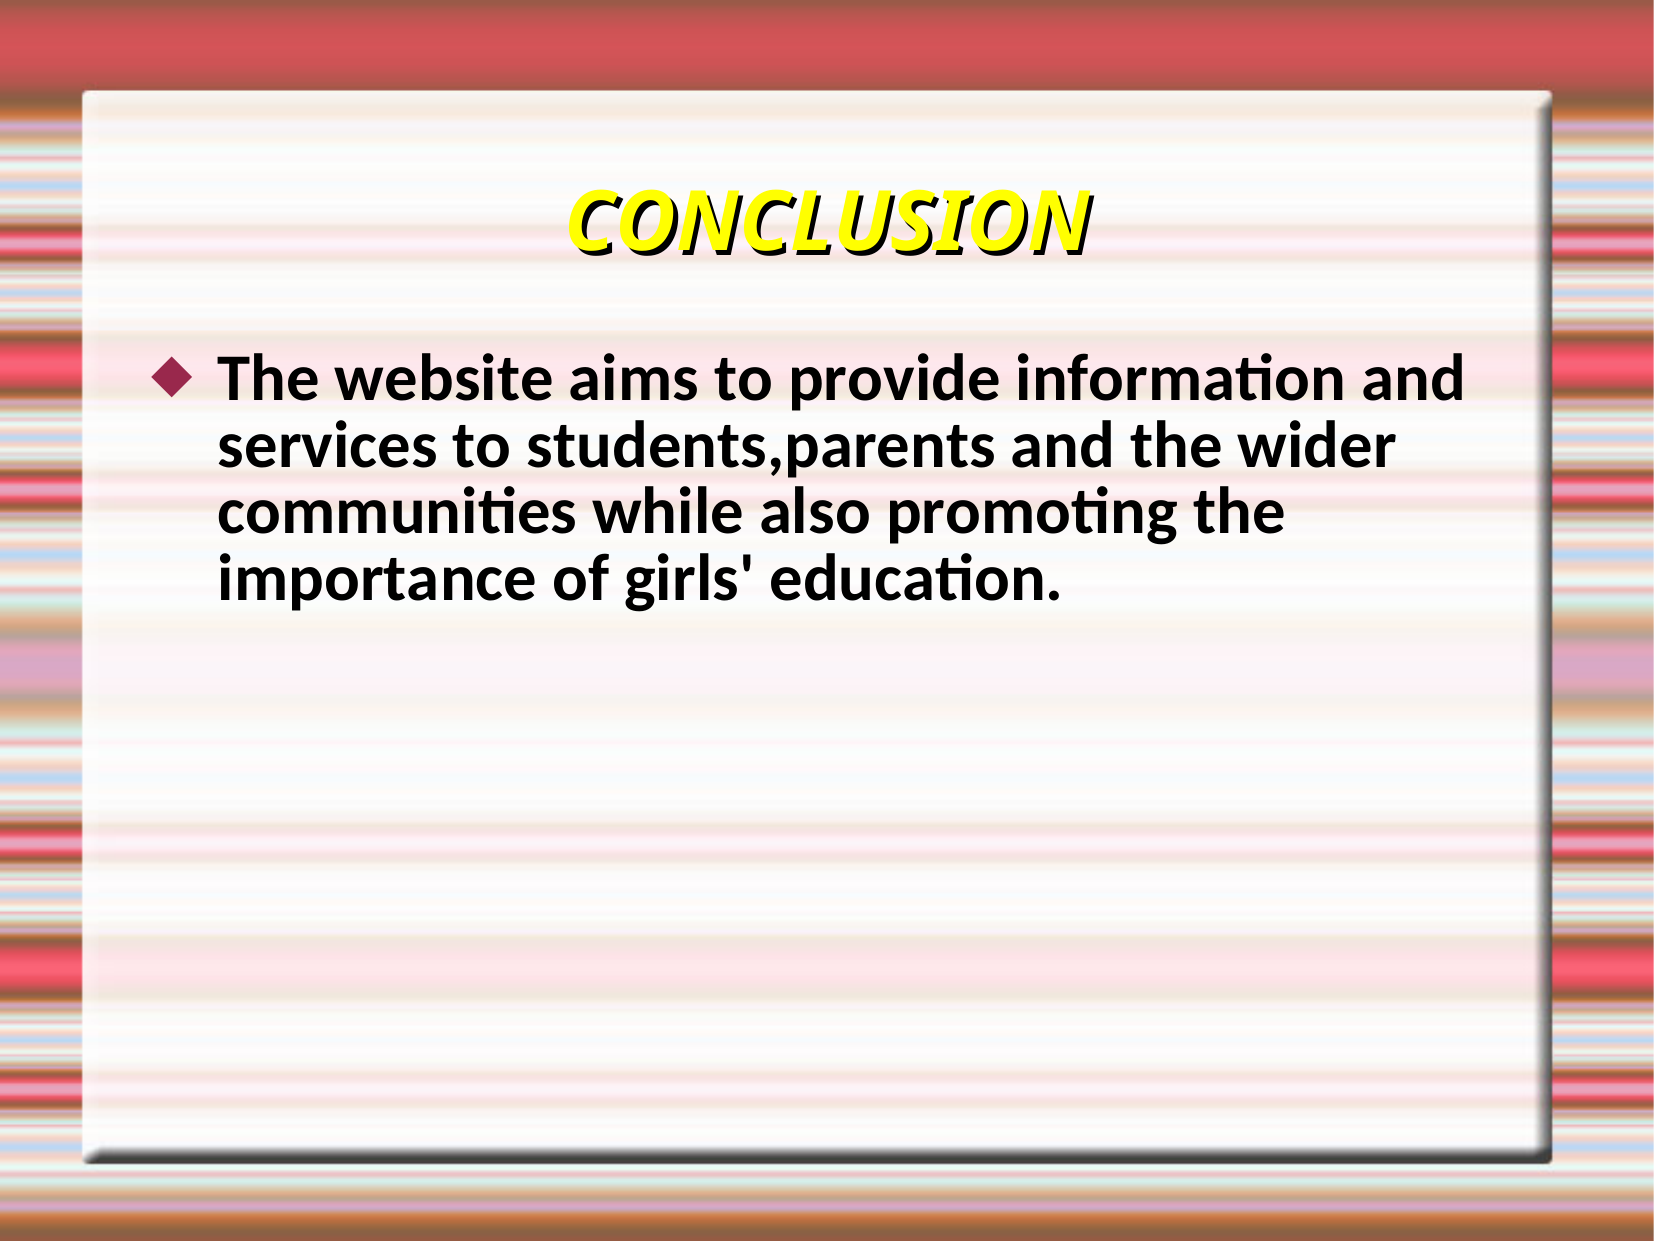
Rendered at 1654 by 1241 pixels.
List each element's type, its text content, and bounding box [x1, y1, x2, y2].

picture [0, 0, 1654, 1241]
title CONCLUSION [121, 114, 1534, 322]
list The website aims to provide information and services to students,parents and the wider communities while also promoting the importance of girls' education. [135, 350, 1517, 1132]
